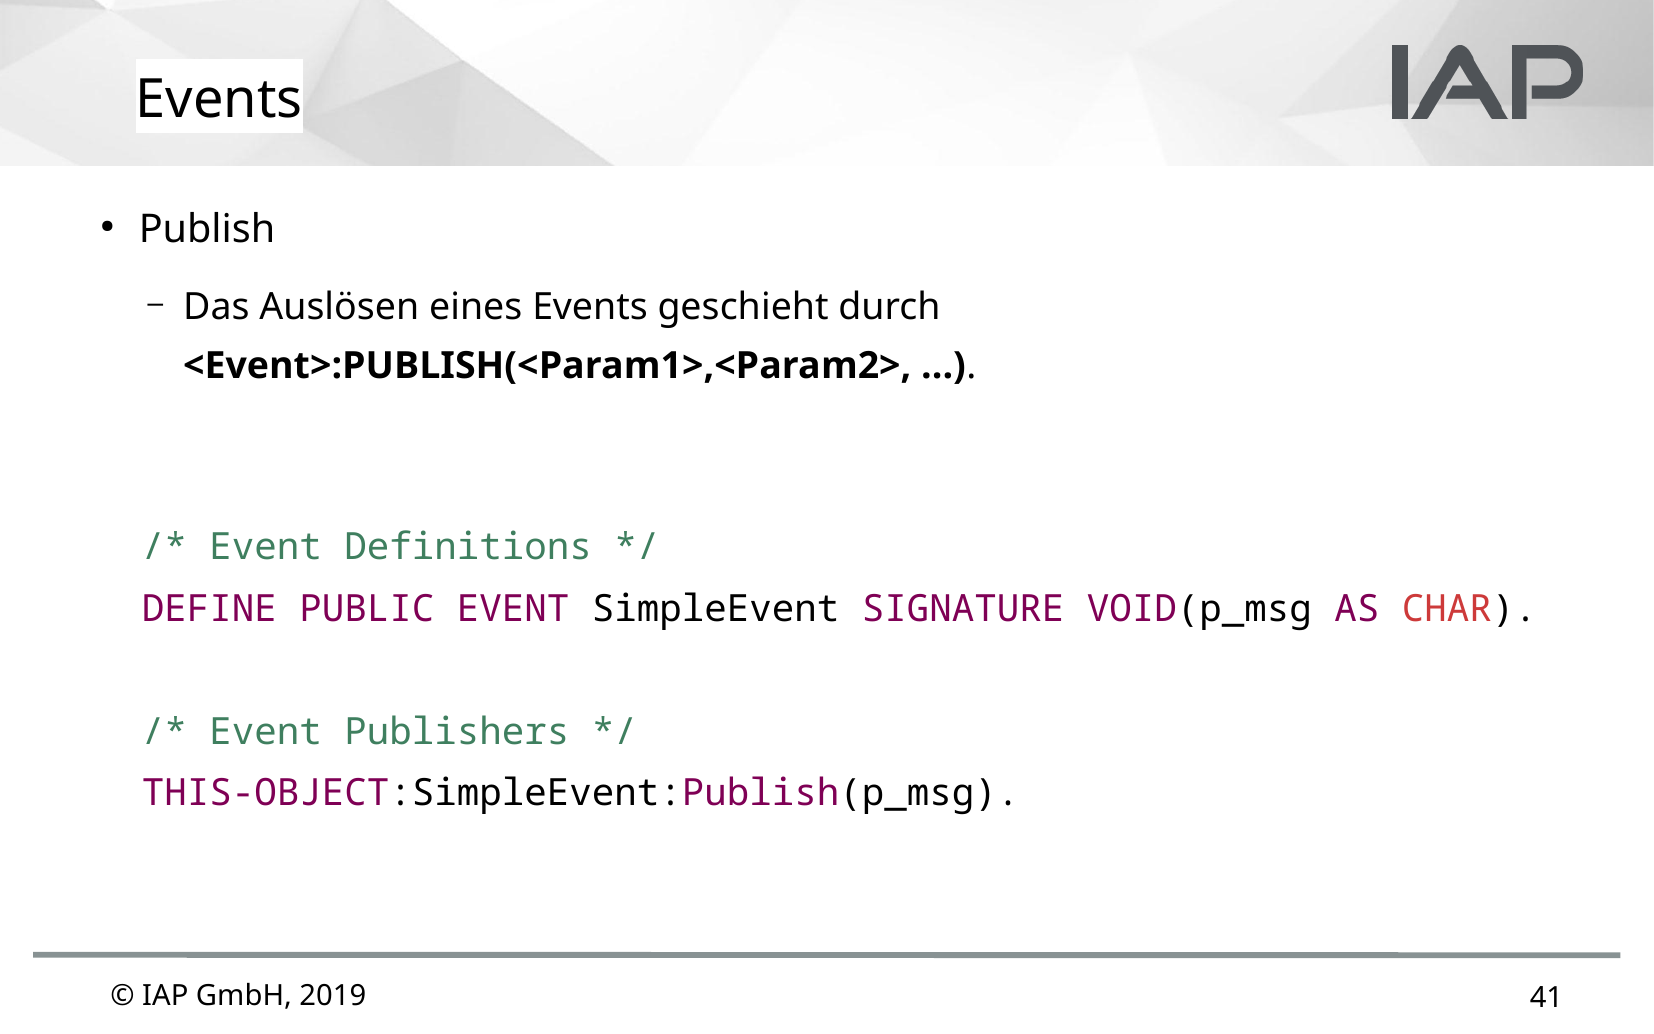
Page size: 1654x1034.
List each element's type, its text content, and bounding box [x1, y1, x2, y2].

title Events [135, 41, 1264, 152]
picture [0, 0, 1654, 166]
list Publish Das Auslösen eines Events geschieht durch <Event>:PUBLISH(<Param1>,<Param2>, ...). [82, 200, 1571, 745]
list /* Event Definitions */ DEFINE PUBLIC EVENT SimpleEvent SIGNATURE VOID(p_msg AS CHAR). /* Event Publishers */ THIS-OBJECT:SimpleEvent:Publish(p_msg). [141, 519, 1630, 904]
